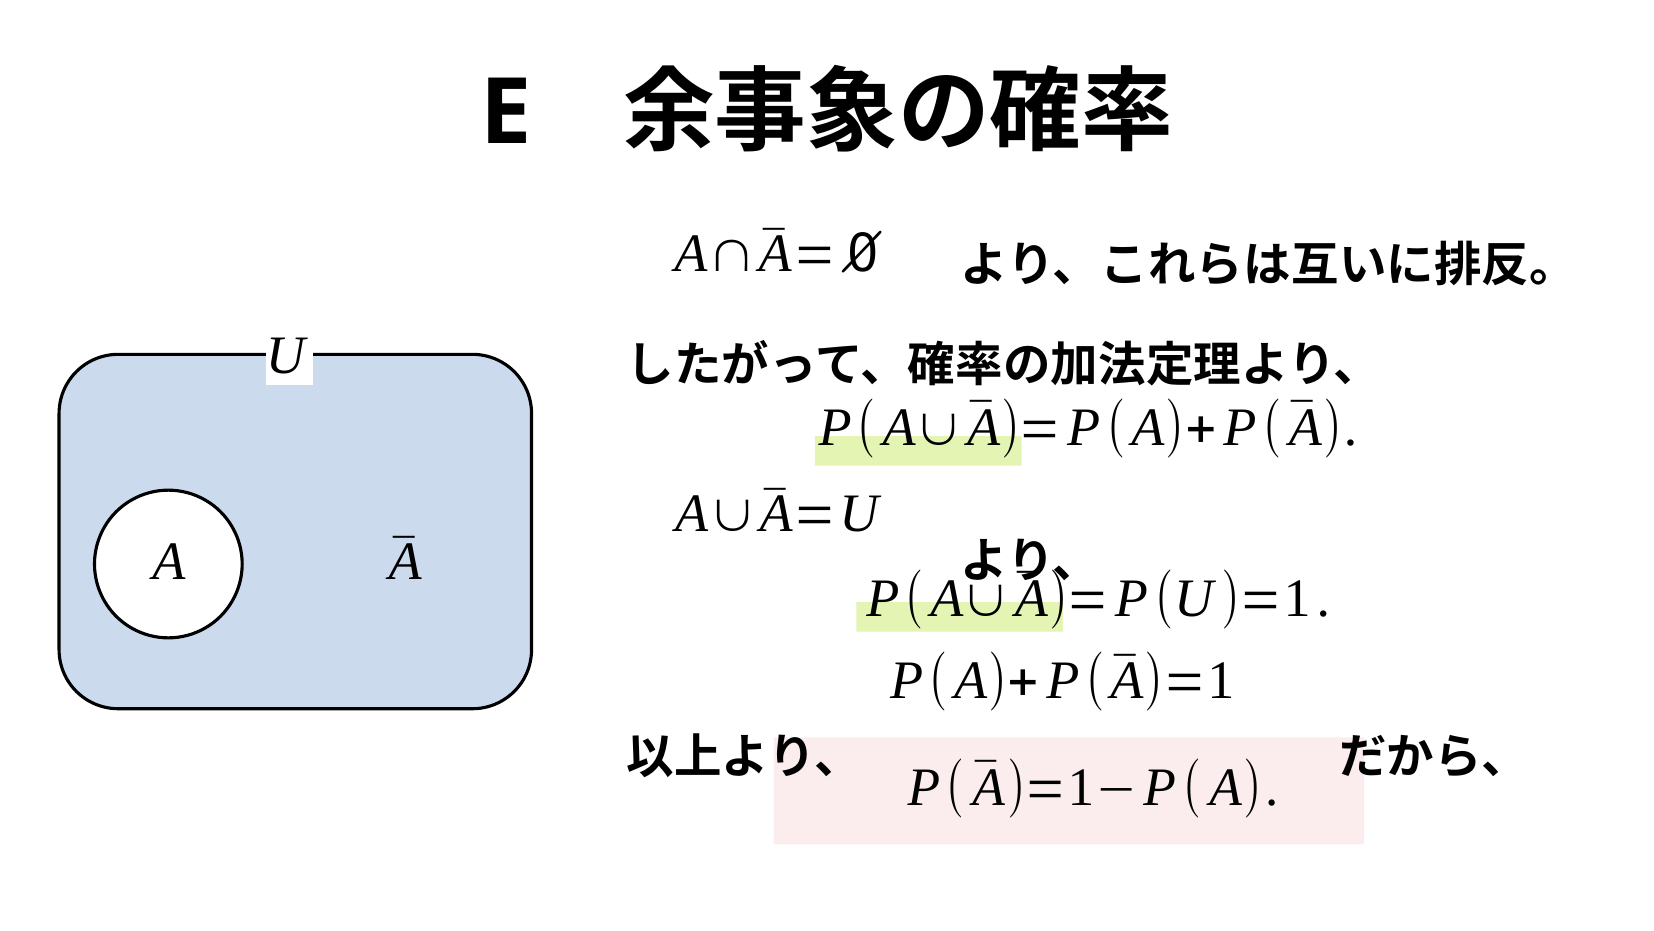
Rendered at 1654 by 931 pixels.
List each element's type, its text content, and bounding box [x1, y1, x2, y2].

chart [670, 483, 886, 544]
text_box [59, 354, 532, 709]
title E 余事象の確率 [29, 29, 1625, 178]
chart [903, 755, 1280, 821]
chart [265, 324, 313, 385]
chart [861, 566, 1331, 632]
chart [814, 395, 1360, 462]
chart [147, 531, 187, 592]
chart [383, 531, 423, 592]
chart [885, 648, 1235, 715]
chart [669, 223, 886, 284]
list より、これらは互いに排反。 したがって、確率の加法定理より、 より、 以上より、 だから、 [501, 215, 1595, 798]
text_box [773, 798, 1365, 845]
